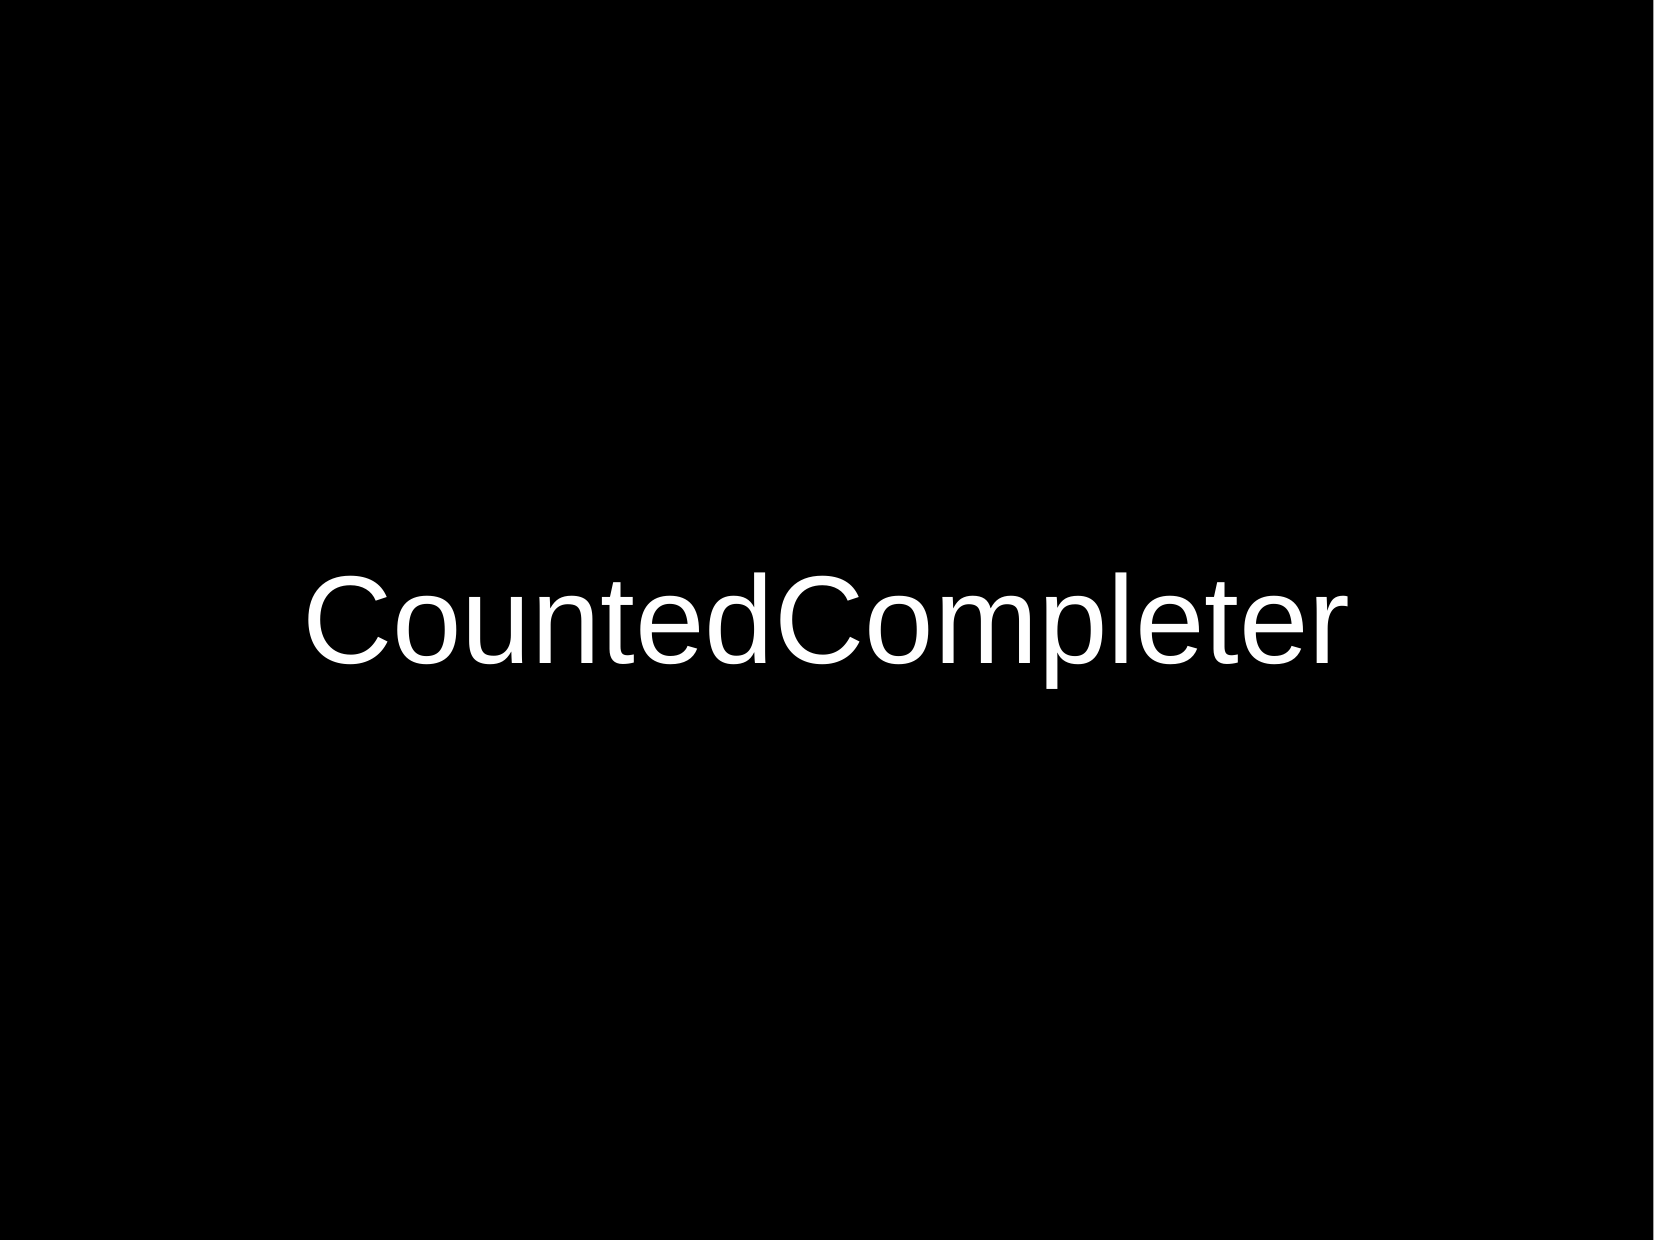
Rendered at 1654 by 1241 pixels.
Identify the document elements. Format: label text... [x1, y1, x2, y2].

text_box CountedCompleter [0, 0, 1654, 1241]
